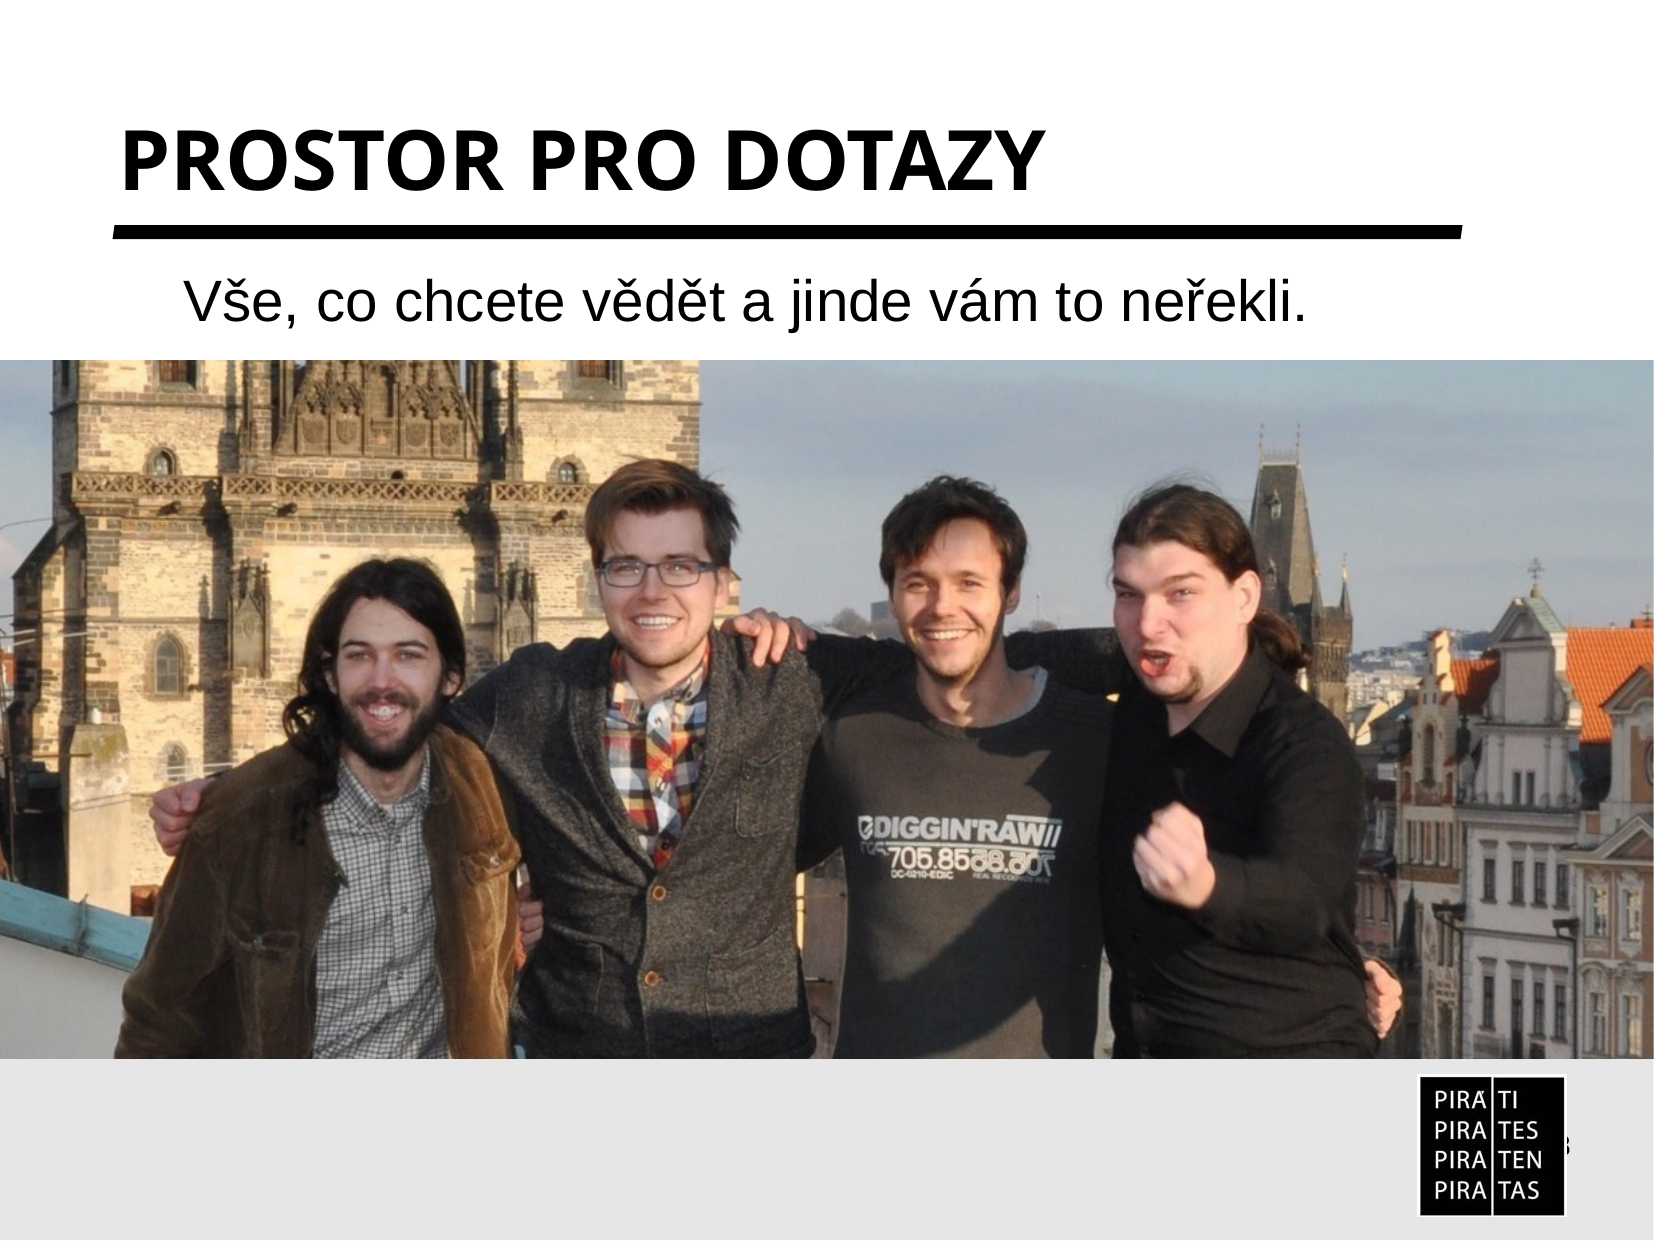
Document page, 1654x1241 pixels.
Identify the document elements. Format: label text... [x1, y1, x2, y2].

picture [1417, 1074, 1567, 1217]
picture [0, 360, 1654, 1059]
title PROSTOR PRO DOTAZY [118, 8, 1576, 216]
list Vše, co chcete vědět a jinde vám to neřekli. [112, 268, 1619, 360]
